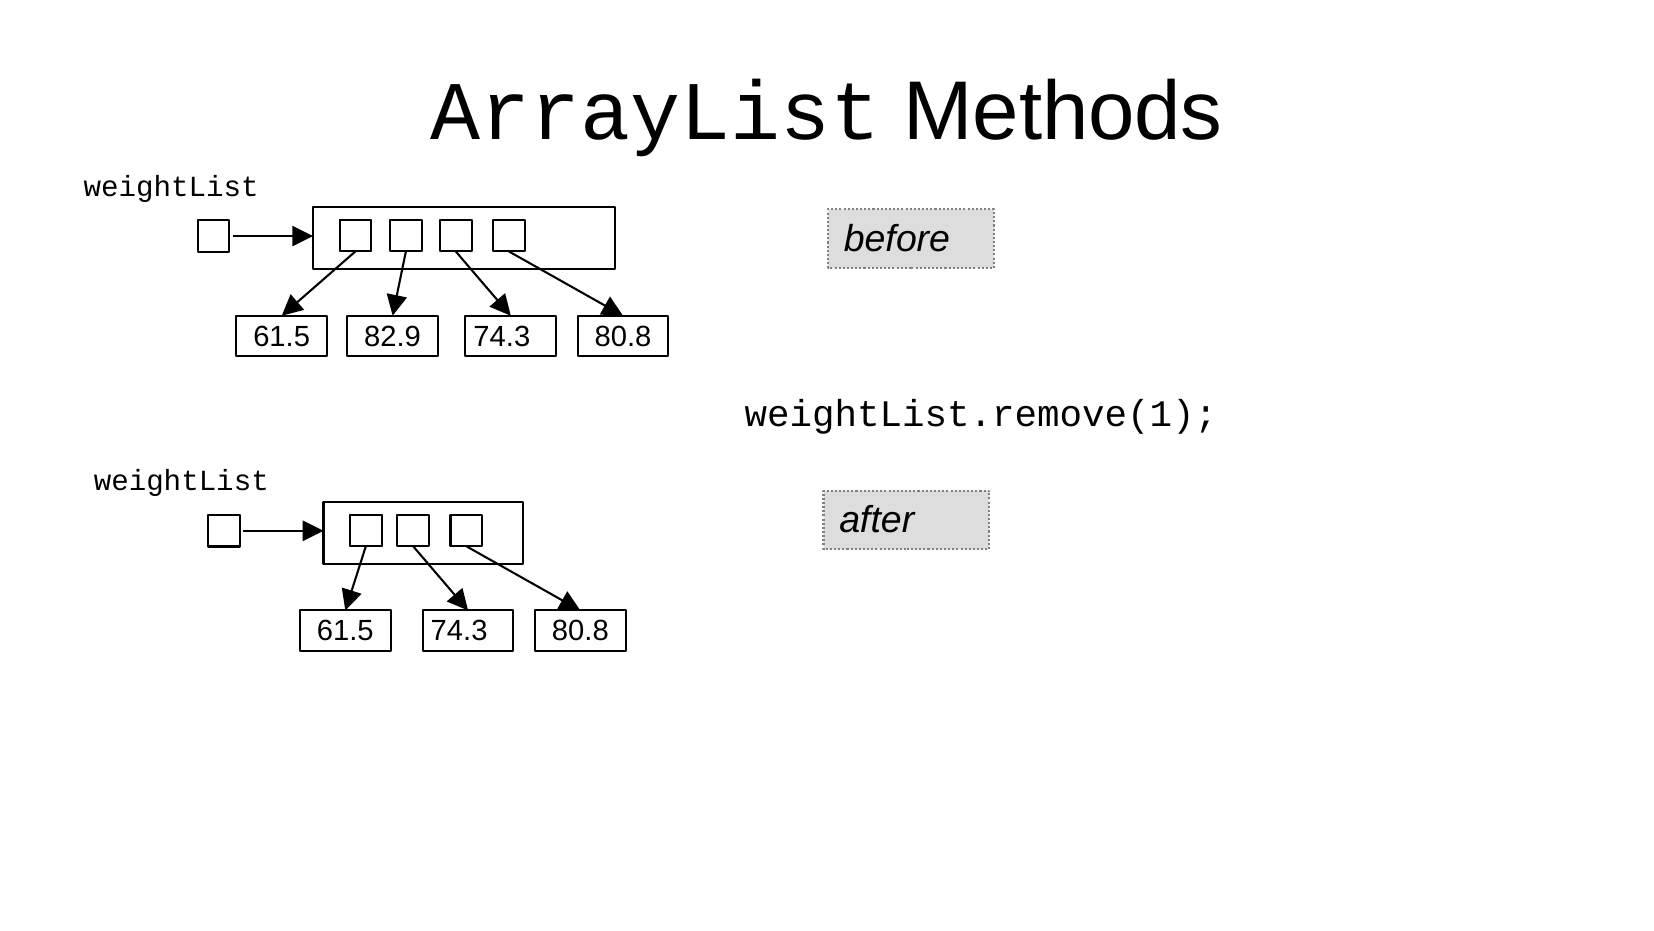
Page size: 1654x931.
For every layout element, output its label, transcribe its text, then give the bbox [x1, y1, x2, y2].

text_box [493, 219, 525, 252]
text_box 80.8 [534, 610, 626, 651]
text_box [440, 219, 472, 252]
text_box 74.3 [465, 315, 557, 357]
text_box 82.9 [347, 315, 439, 357]
text_box [390, 219, 422, 252]
text_box weightList.remove(1); [729, 387, 1232, 445]
text_box before [828, 209, 994, 269]
text_box [450, 514, 483, 547]
text_box [339, 219, 372, 252]
text_box 61.5 [300, 610, 391, 651]
text_box 80.8 [577, 315, 669, 357]
text_box [397, 514, 429, 547]
text_box 74.3 [422, 610, 514, 651]
title ArrayList Methods [82, 37, 1571, 193]
text_box after [823, 490, 990, 550]
text_box [350, 514, 382, 547]
text_box weightList [79, 459, 284, 507]
text_box weightList [68, 164, 274, 213]
text_box [208, 514, 240, 547]
text_box 61.5 [236, 315, 328, 357]
text_box [197, 220, 230, 252]
